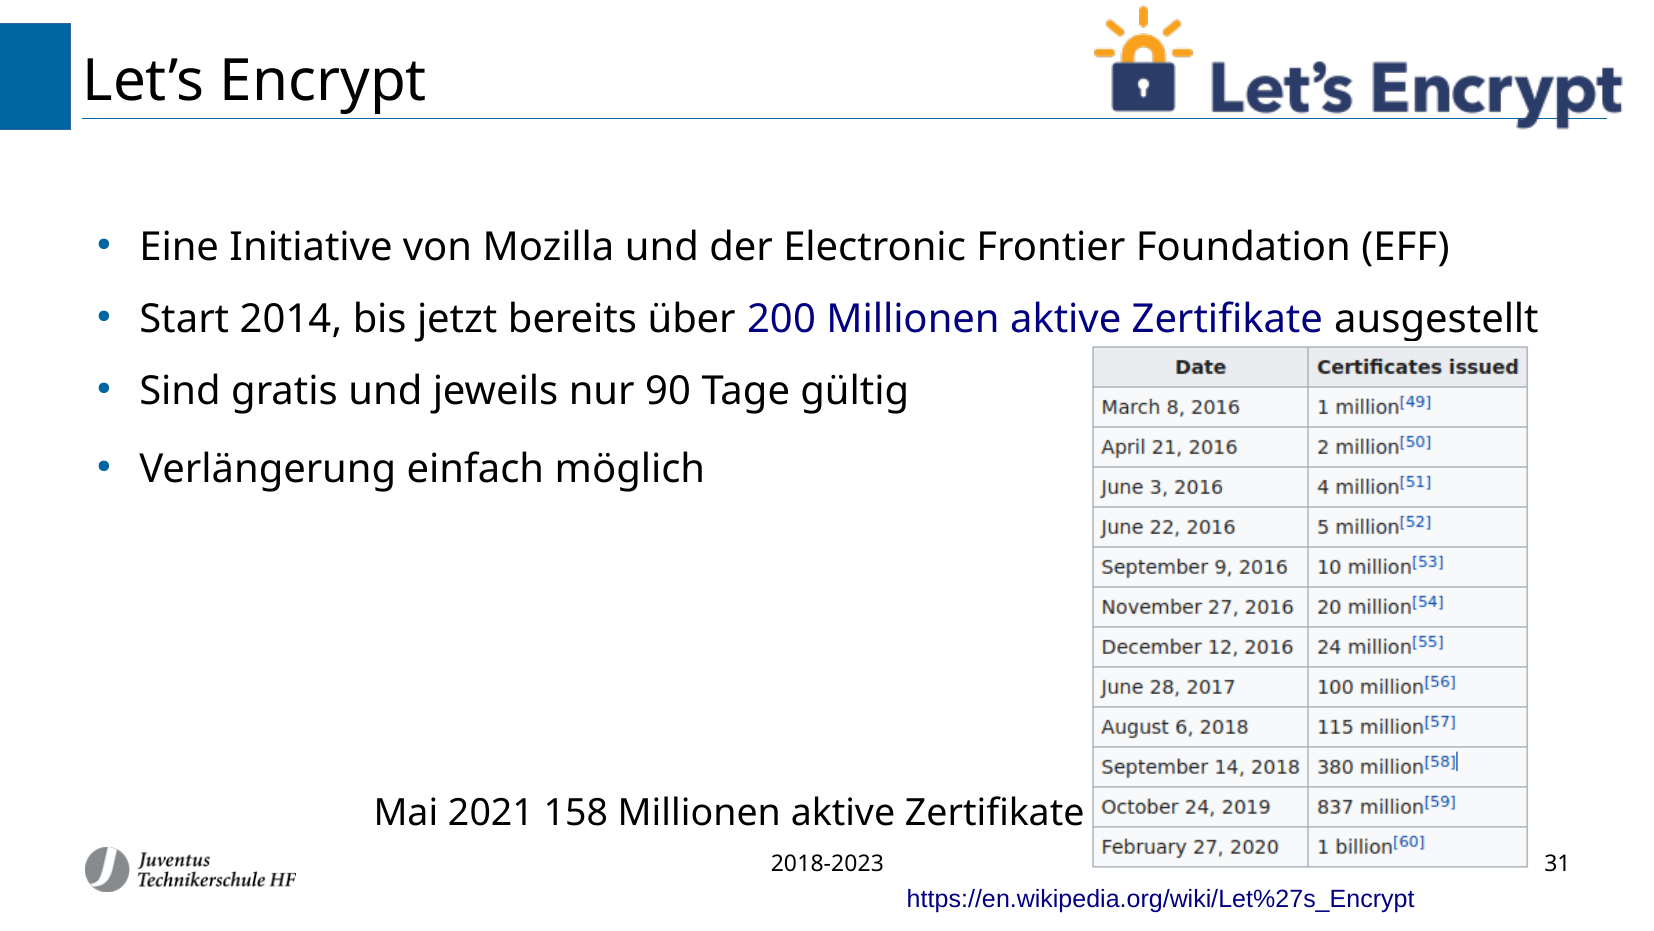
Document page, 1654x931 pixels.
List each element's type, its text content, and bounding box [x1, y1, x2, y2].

text_box Mai 2021 158 Millionen aktive Zertifikate [358, 777, 1073, 838]
list Eine Initiative von Mozilla und der Electronic Frontier Foundation (EFF) Start 2014, bis jetzt bereits über 200 Millionen aktive Zertifikate ausgestellt Sind gratis und jeweils nur 90 Tage gültig Verlängerung einfach möglich [82, 217, 1571, 501]
picture [1087, 341, 1535, 876]
picture [85, 847, 296, 892]
picture [1093, 4, 1623, 131]
text_box https://en.wikipedia.org/wiki/Let%27s_Encrypt [891, 877, 1507, 922]
title Let’s Encrypt [82, 37, 1093, 119]
